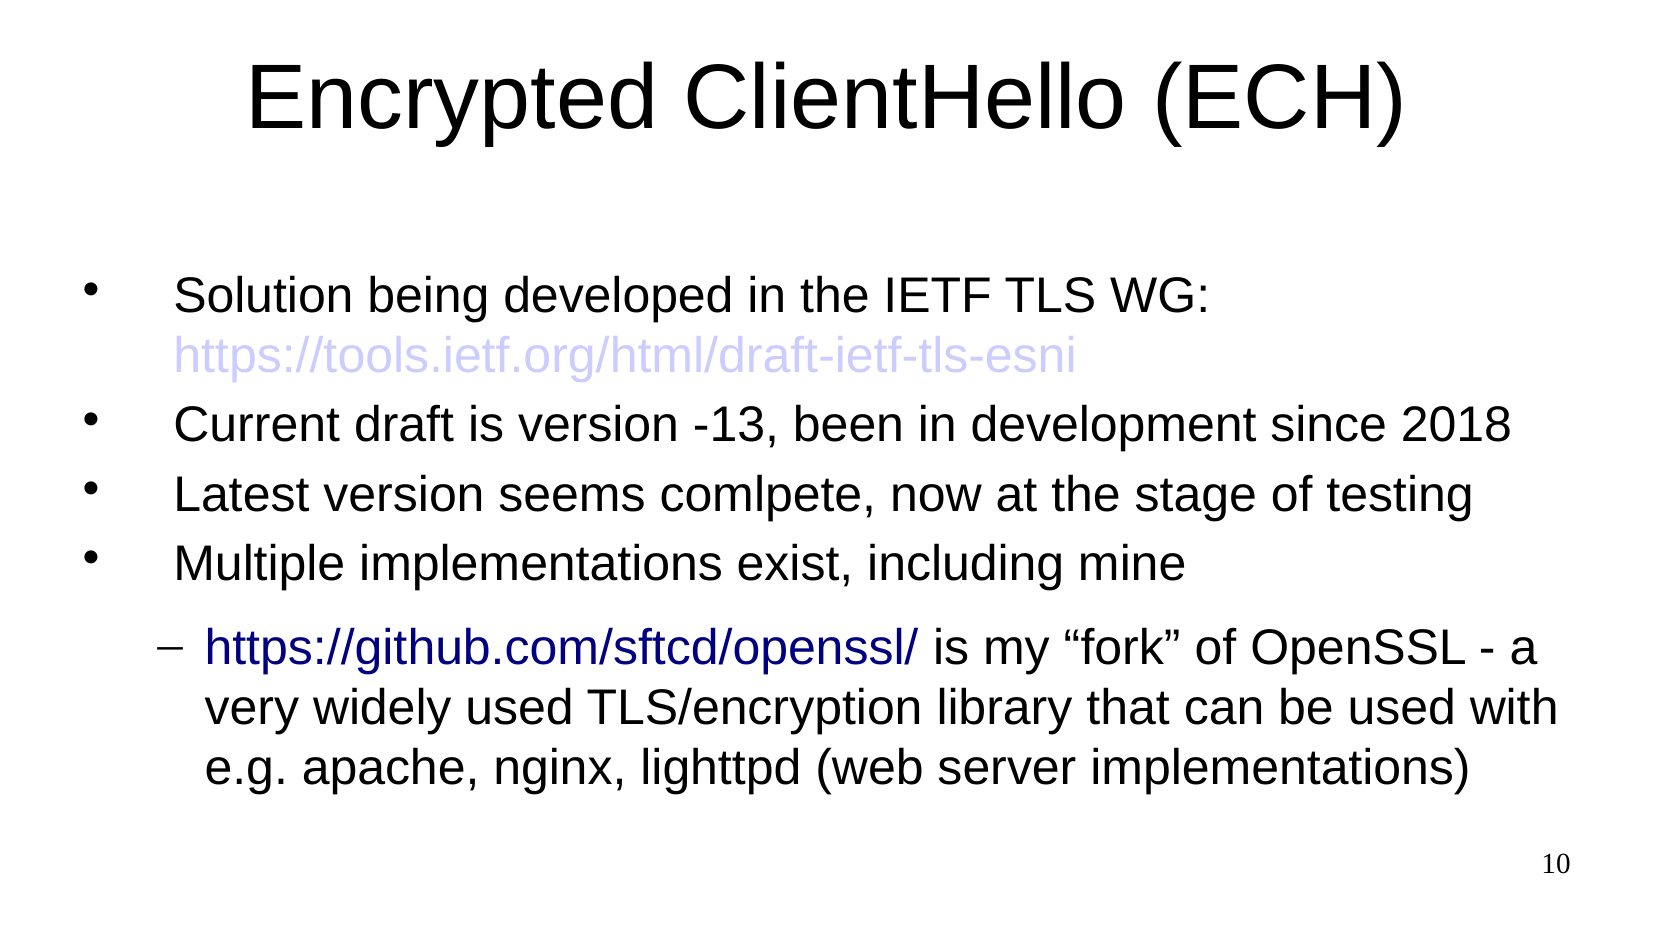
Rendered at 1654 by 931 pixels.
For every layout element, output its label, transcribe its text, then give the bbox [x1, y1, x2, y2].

list Solution being developed in the IETF TLS WG: https://tools.ietf.org/html/draft-ietf-tls-esni Current draft is version -13, been in development since 2018 Latest version seems comlpete, now at the stage of testing Multiple implementations exist, including mine https://github.com/sftcd/openssl/ is my “fork” of OpenSSL - a very widely used TLS/encryption library that can be used with e.g. apache, nginx, lighttpd (web server implementations) [82, 193, 1571, 826]
title Encrypted ClientHello (ECH) [82, 36, 1571, 193]
